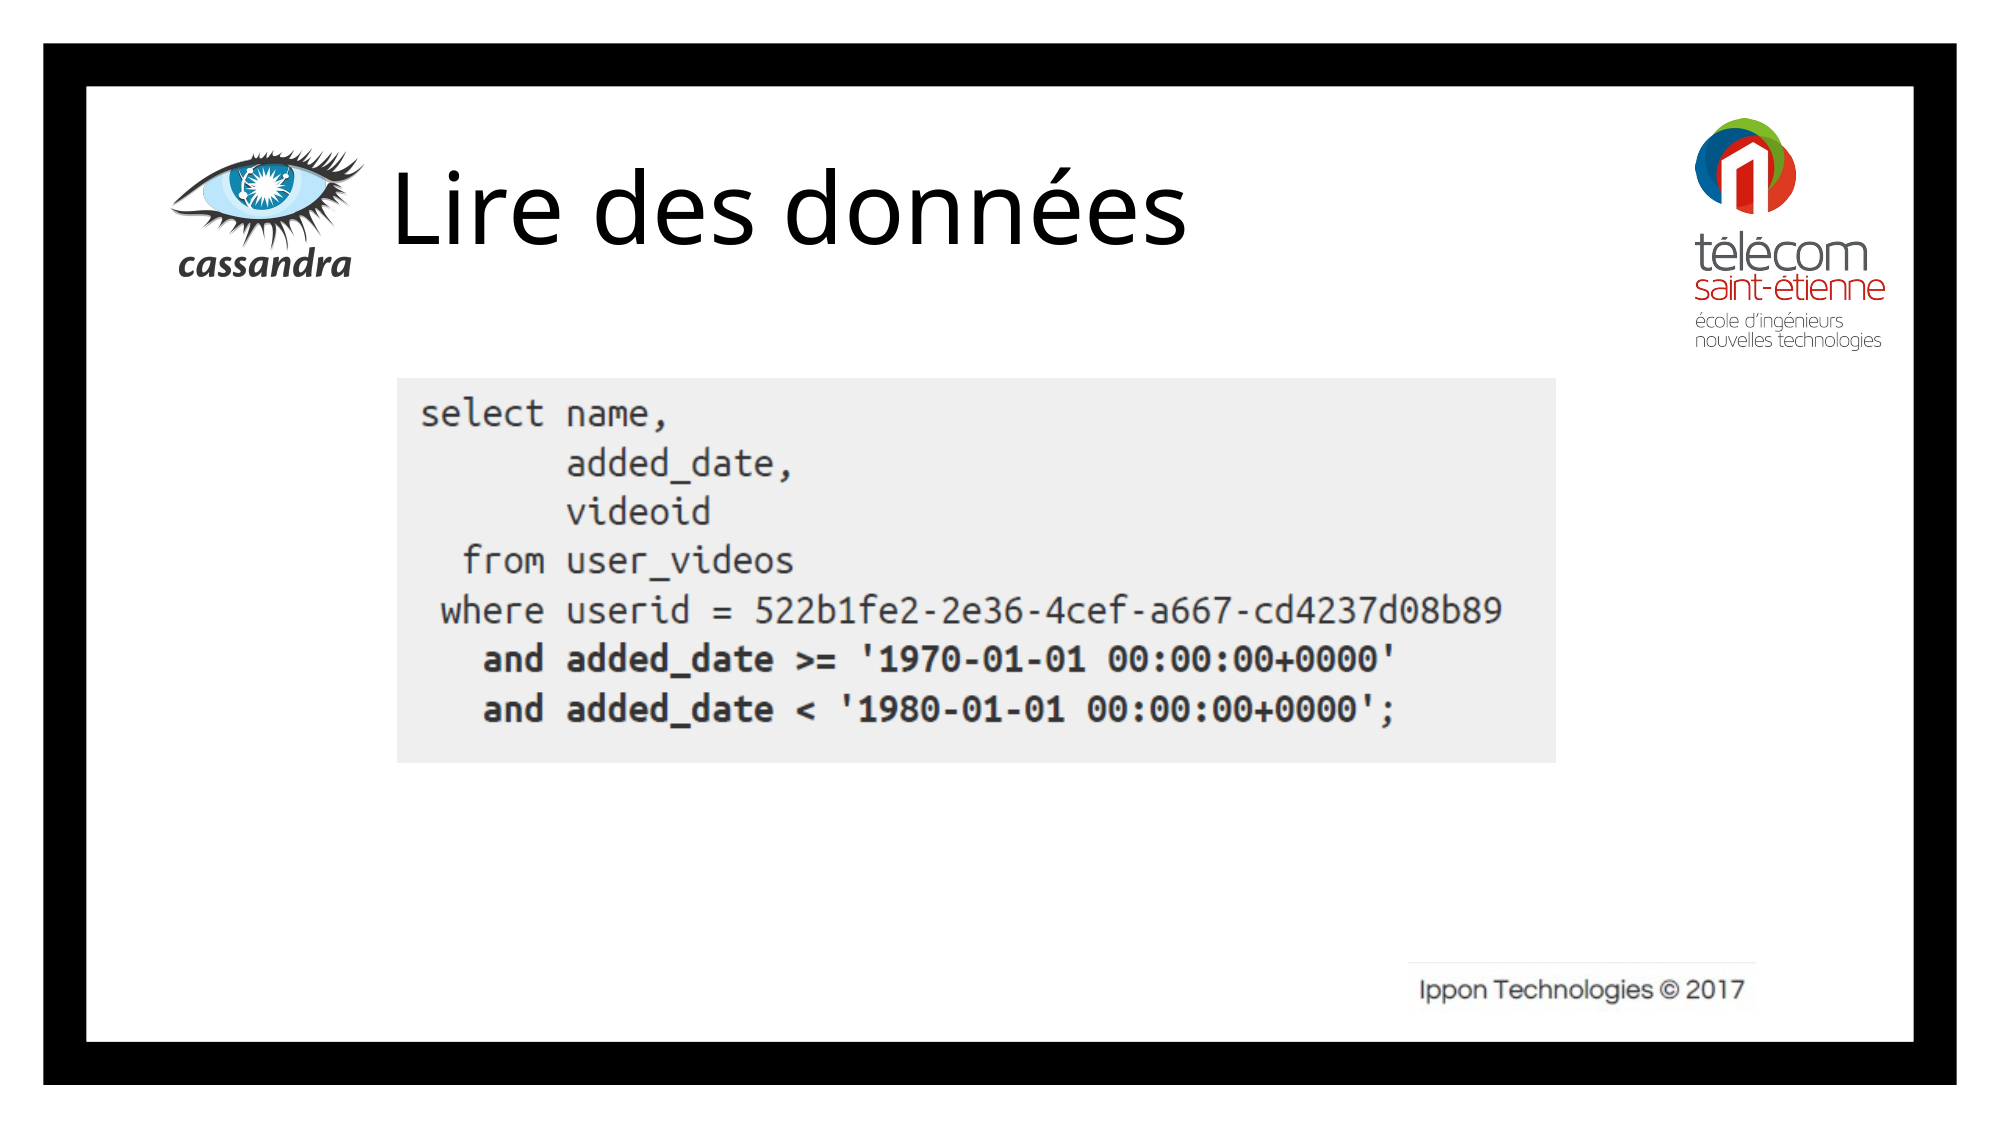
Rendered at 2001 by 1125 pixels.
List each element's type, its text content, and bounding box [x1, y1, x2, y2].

picture [1715, 134, 1730, 138]
picture [1408, 962, 1756, 1013]
picture [1695, 118, 1885, 351]
picture [397, 378, 1556, 763]
title Lire des données [369, 138, 1849, 304]
picture [166, 144, 368, 280]
